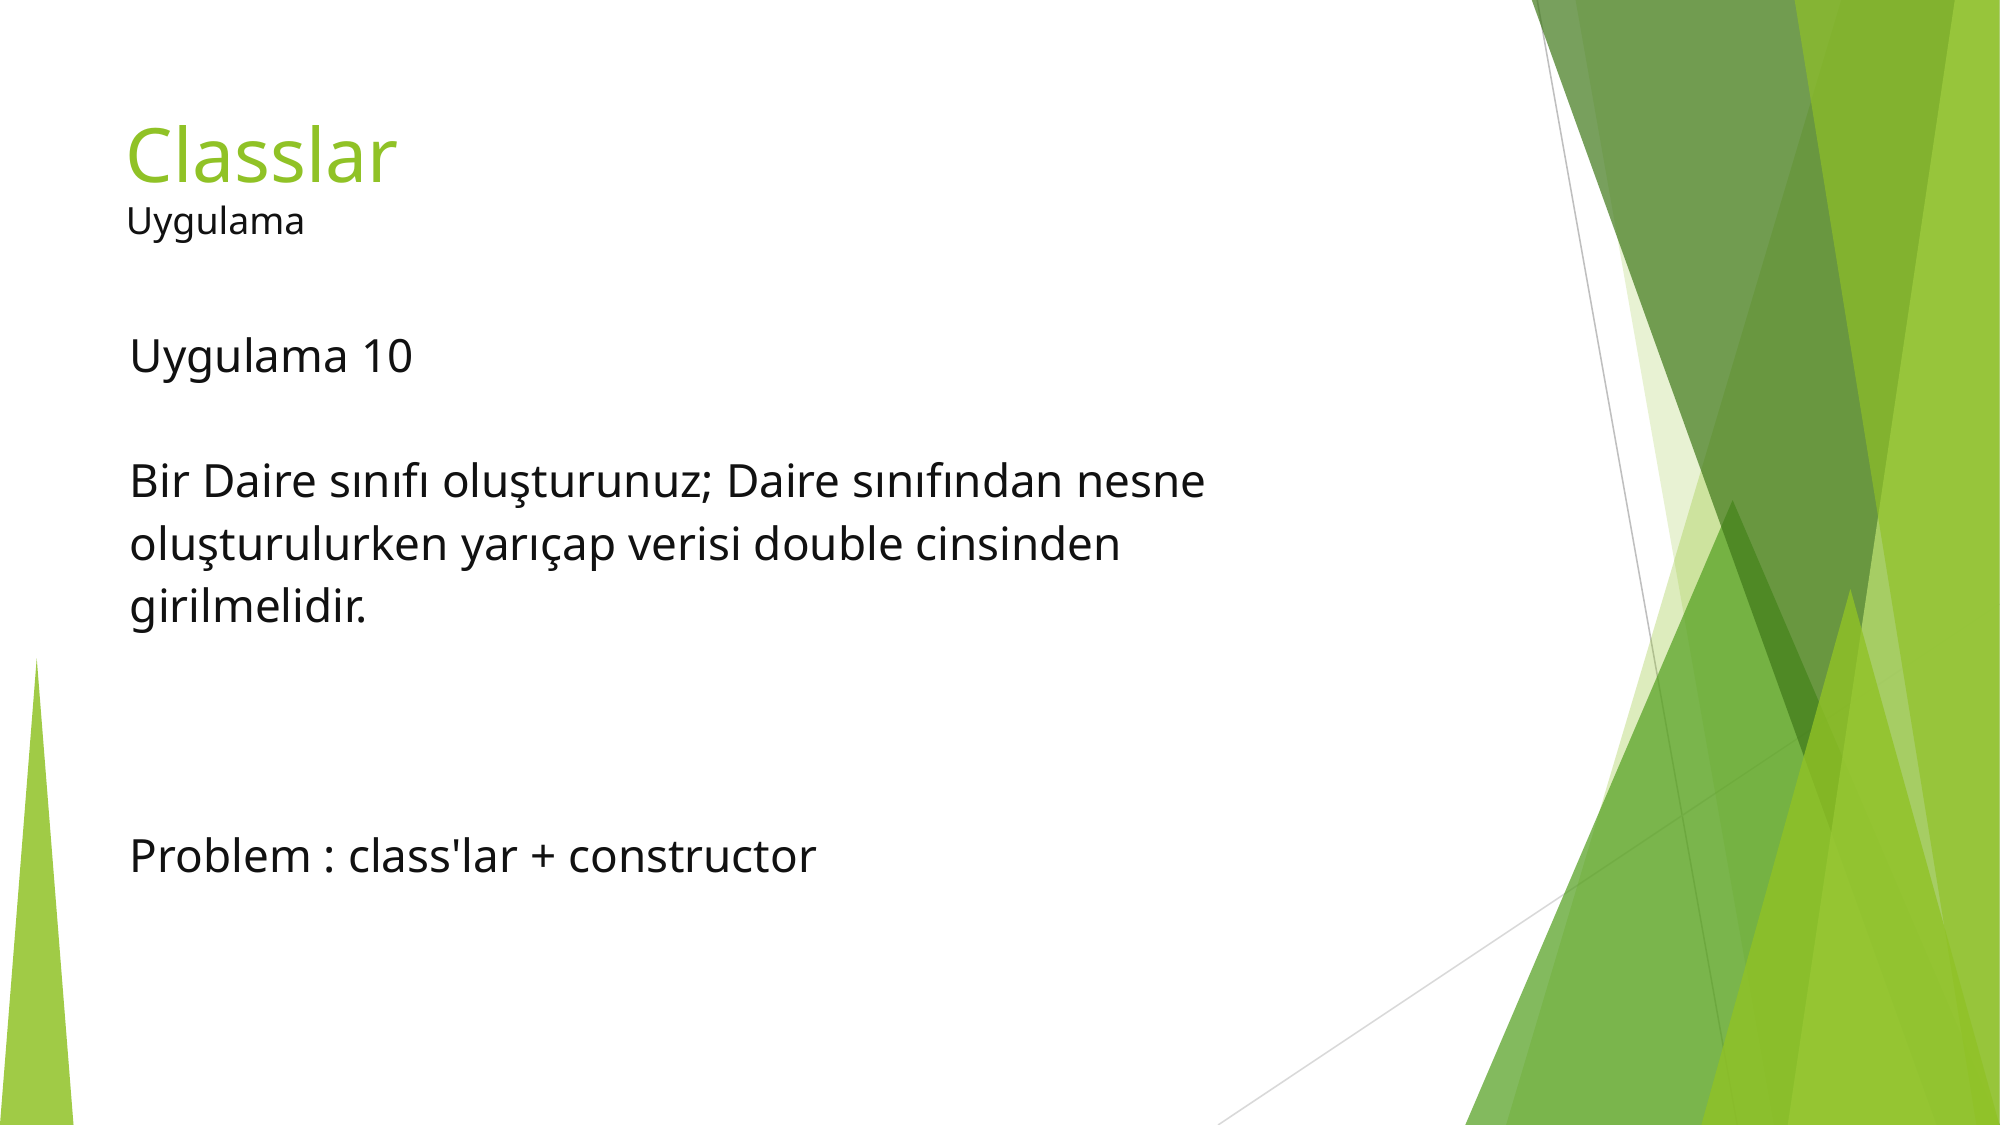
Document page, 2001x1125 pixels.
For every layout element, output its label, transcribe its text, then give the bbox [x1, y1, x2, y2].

title Classlar Uygulama [111, 99, 1522, 317]
text_box Uygulama 10 Bir Daire sınıfı oluşturunuz; Daire sınıfından nesne oluşturulurken yarıçap verisi double cinsinden girilmelidir. Problem : class'lar + constructor [129, 291, 1335, 919]
